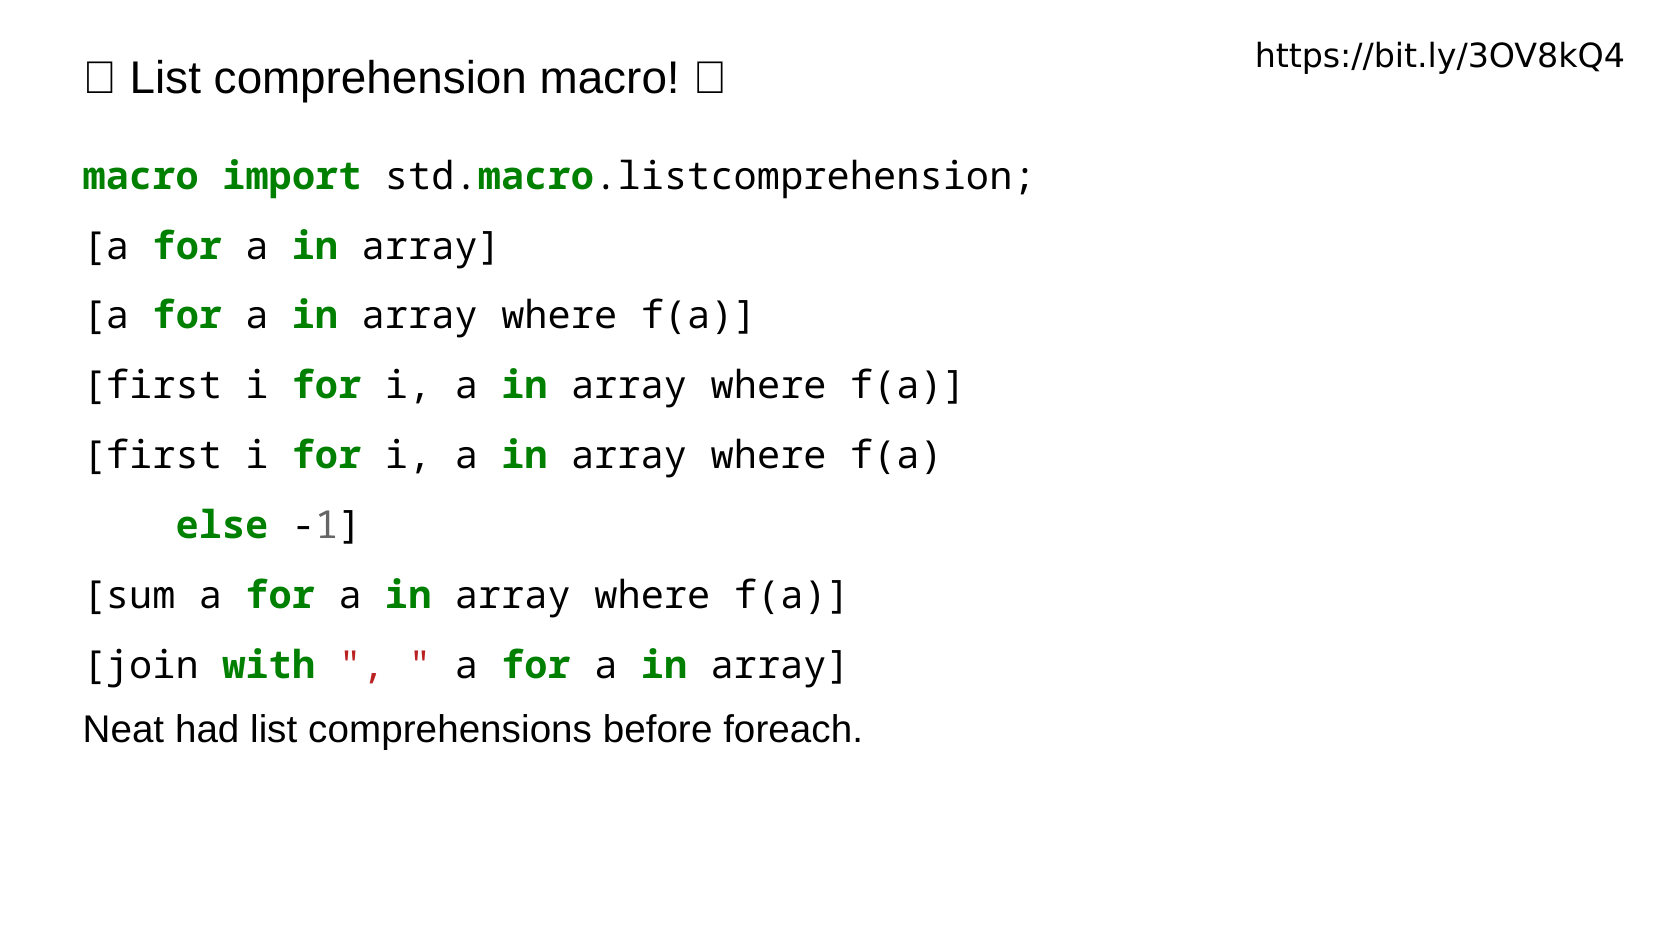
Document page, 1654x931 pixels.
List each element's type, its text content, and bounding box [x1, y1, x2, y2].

list macro import std.macro.listcomprehension; [a for a in array] [a for a in array where f(a)] [first i for i, a in array where f(a)] [first i for i, a in array where f(a) else -1] [sum a for a in array where f(a)] [join with ", " a for a in array] Neat had list comprehensions before foreach. [82, 147, 1571, 758]
title ✨ List comprehension macro! ✨ [82, 37, 1571, 119]
